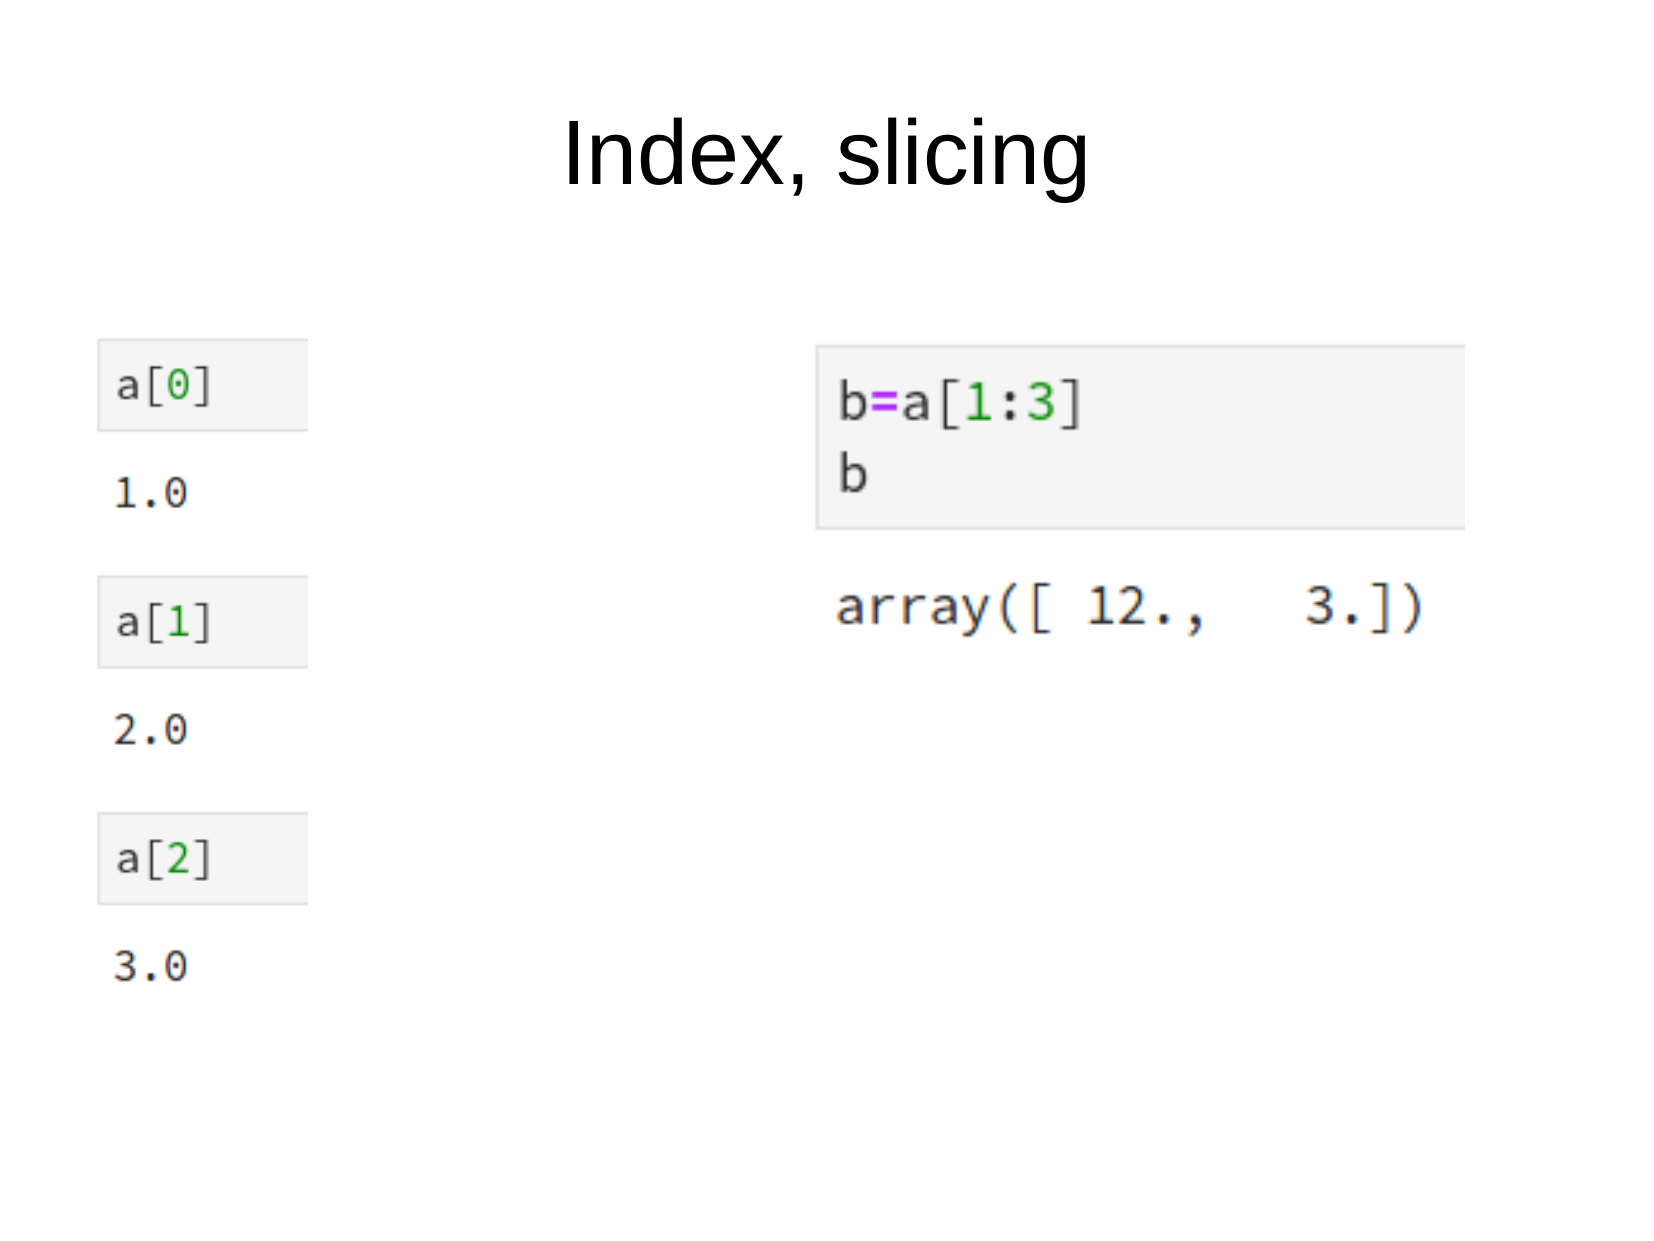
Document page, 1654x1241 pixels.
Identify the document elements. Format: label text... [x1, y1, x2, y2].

picture [804, 305, 1465, 697]
title Index, slicing [82, 49, 1571, 257]
picture [88, 294, 308, 1037]
